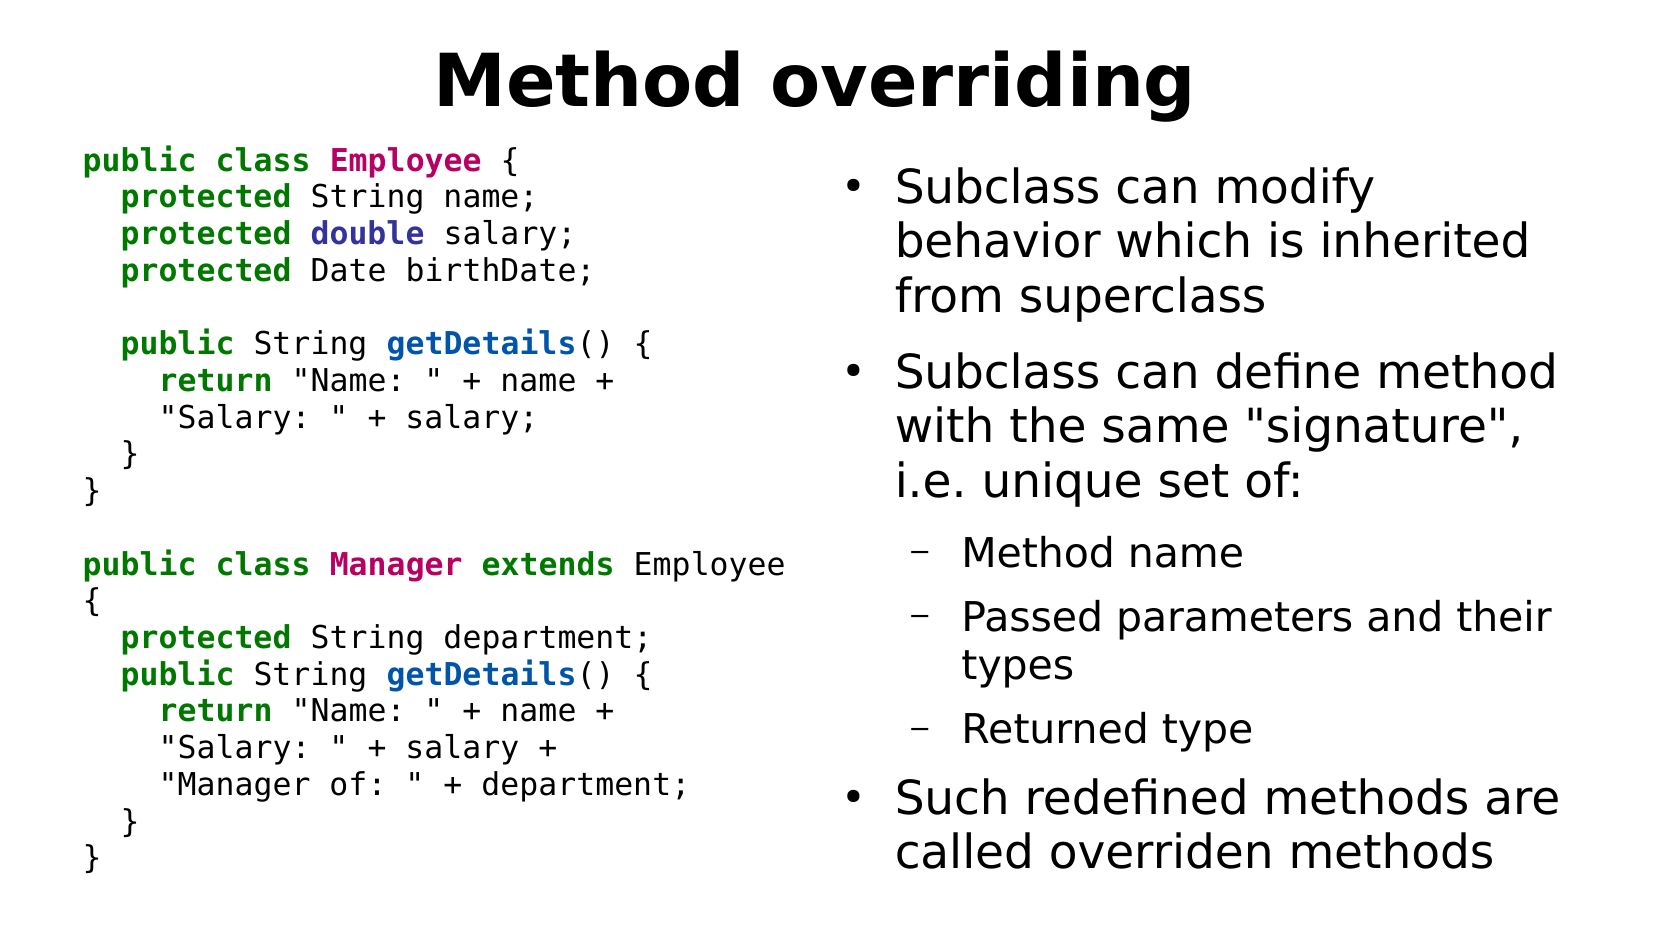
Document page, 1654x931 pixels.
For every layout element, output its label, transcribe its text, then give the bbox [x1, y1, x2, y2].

list Subclass can modify behavior which is inherited from superclass Subclass can define method with the same "signature", i.e. unique set of: Method name Passed parameters and their types Returned type Such redefined methods are called overriden methods [828, 159, 1592, 895]
list public class Employee { protected String name; protected double salary; protected Date birthDate; public String getDetails() { return "Name: " + name + "Salary: " + salary; } } public class Manager extends Employee { protected String department; public String getDetails() { return "Name: " + name + "Salary: " + salary + "Manager of: " + department; } } [82, 141, 813, 916]
title Method overriding [70, 38, 1559, 124]
